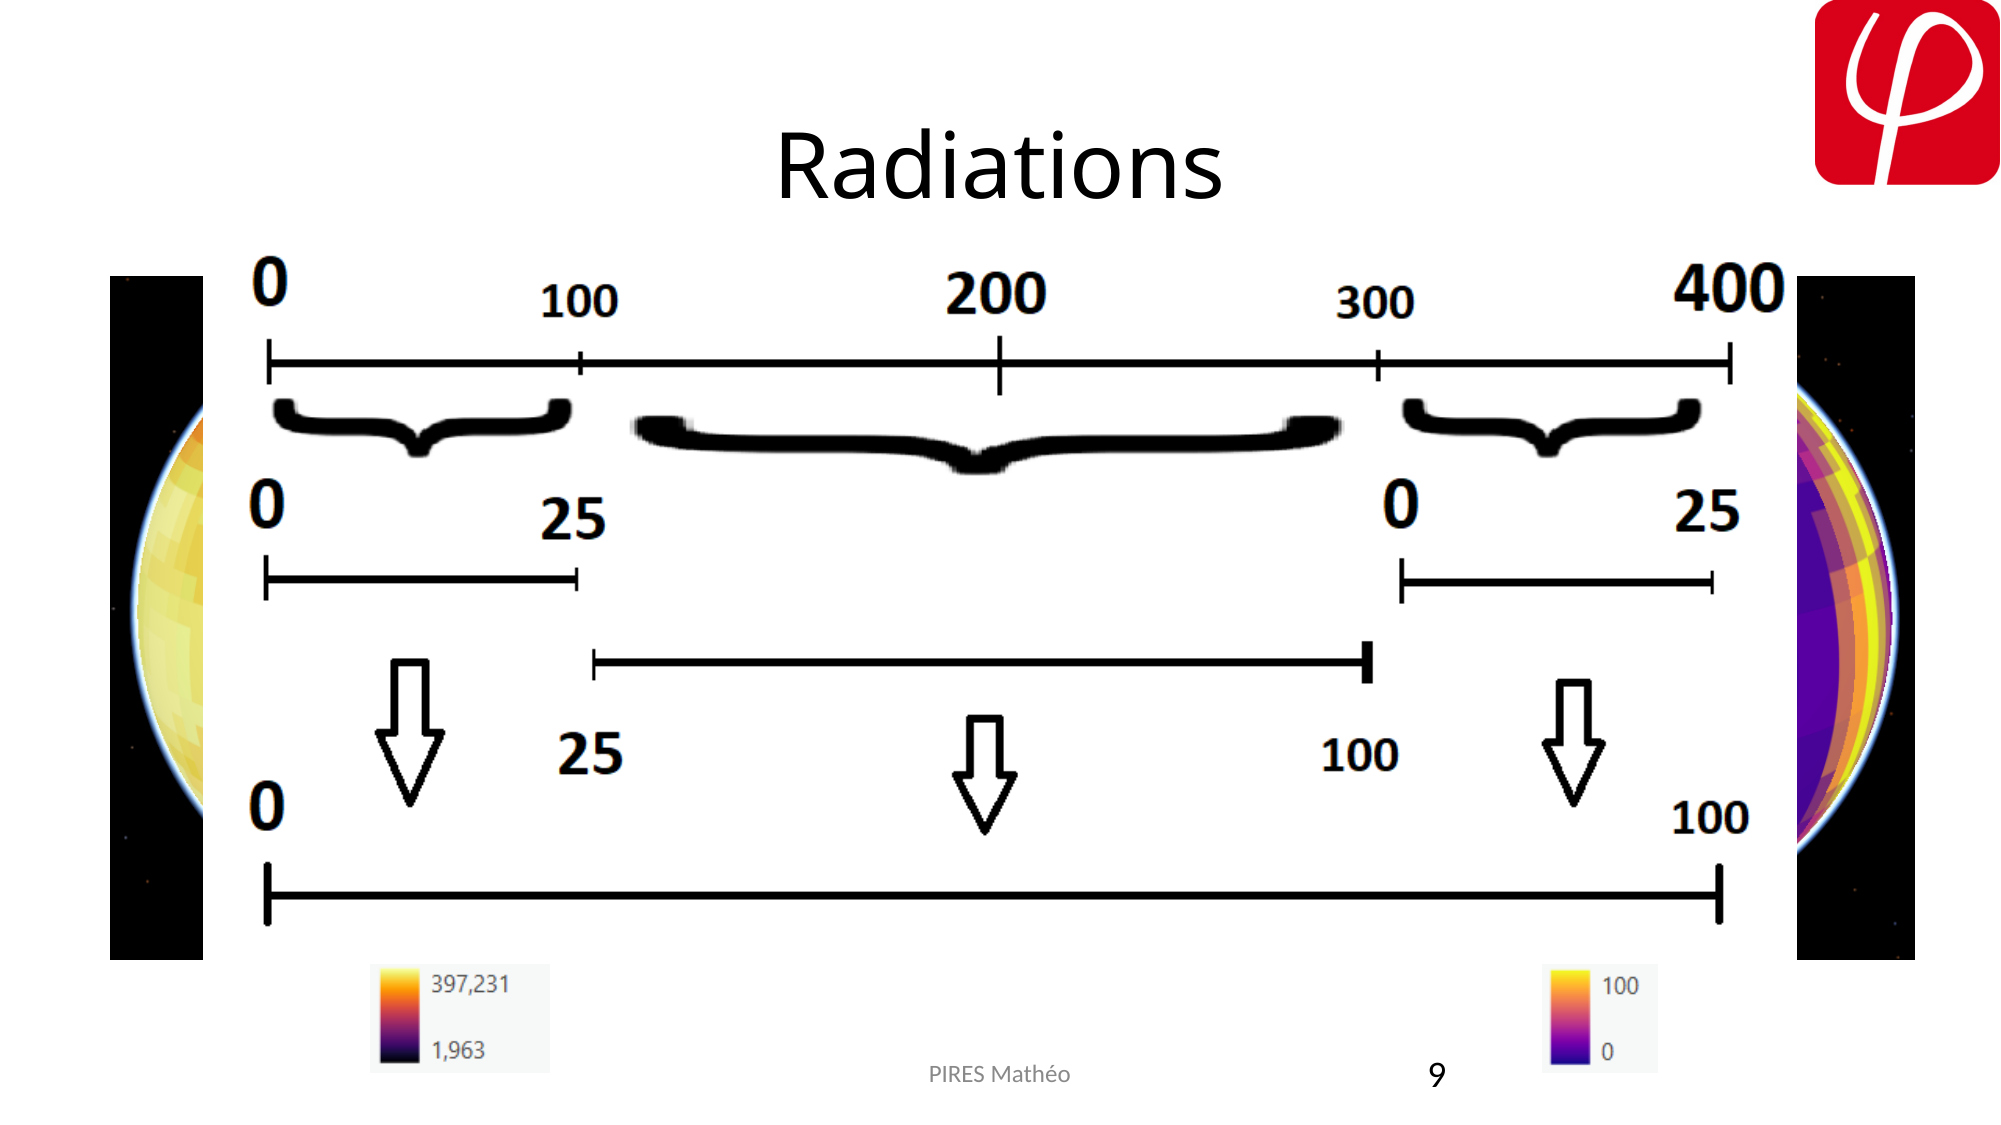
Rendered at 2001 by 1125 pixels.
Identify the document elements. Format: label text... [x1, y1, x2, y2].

text_box PIRES Mathéo [662, 1042, 1338, 1103]
picture [1815, 0, 2000, 185]
picture [110, 225, 1915, 1073]
text_box 9 [1412, 1042, 1863, 1103]
title Radiations [137, 59, 1863, 276]
